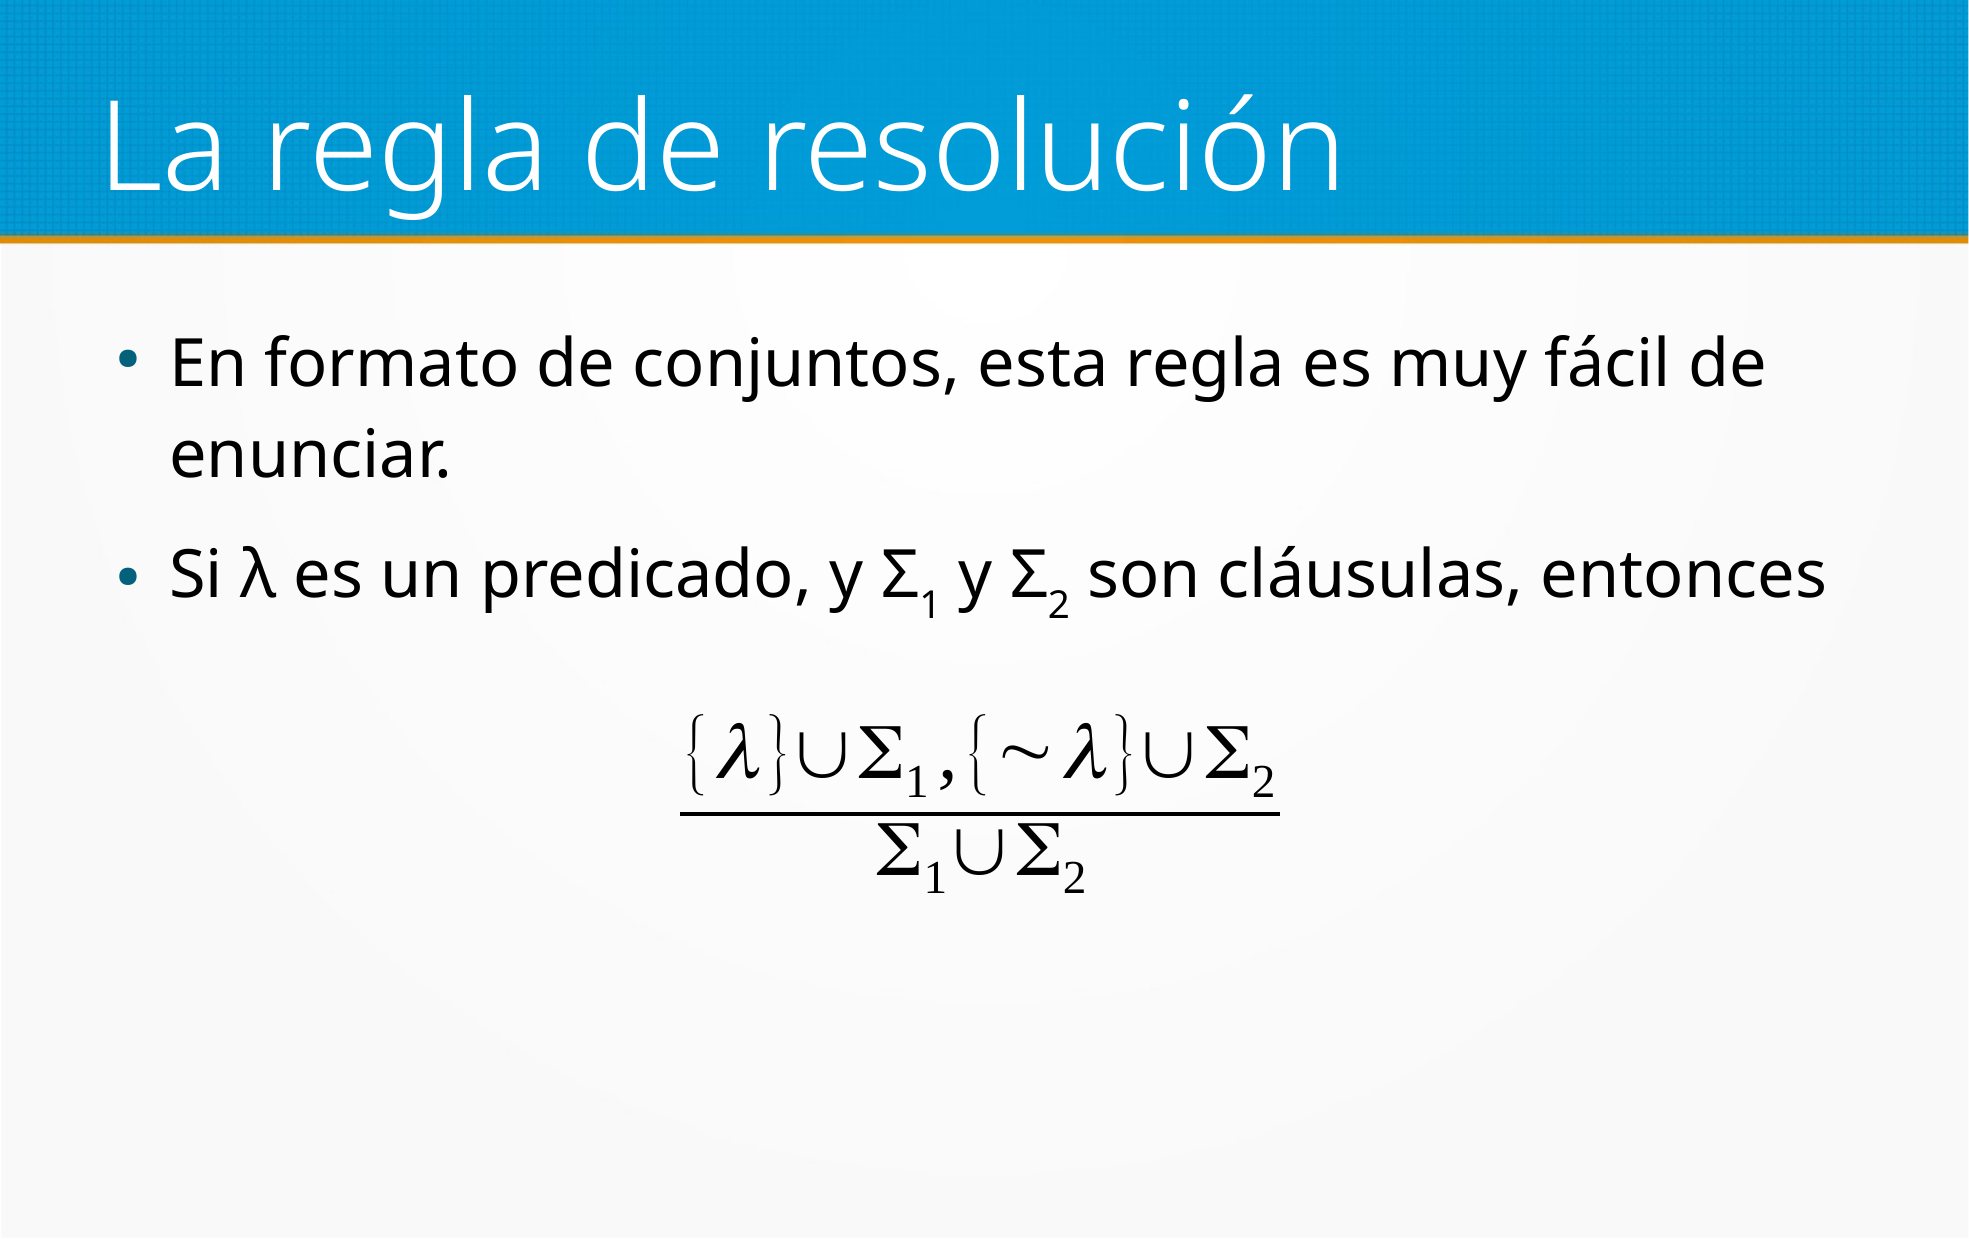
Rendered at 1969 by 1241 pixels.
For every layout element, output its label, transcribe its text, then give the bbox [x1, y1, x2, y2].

list En formato de conjuntos, esta regla es muy fácil de enunciar. Si λ es un predicado, y Σ1 y Σ2 son cláusulas, entonces [98, 315, 1861, 1081]
picture [0, 233, 1969, 1241]
chart [670, 708, 1290, 904]
title La regla de resolución [98, 19, 1870, 227]
